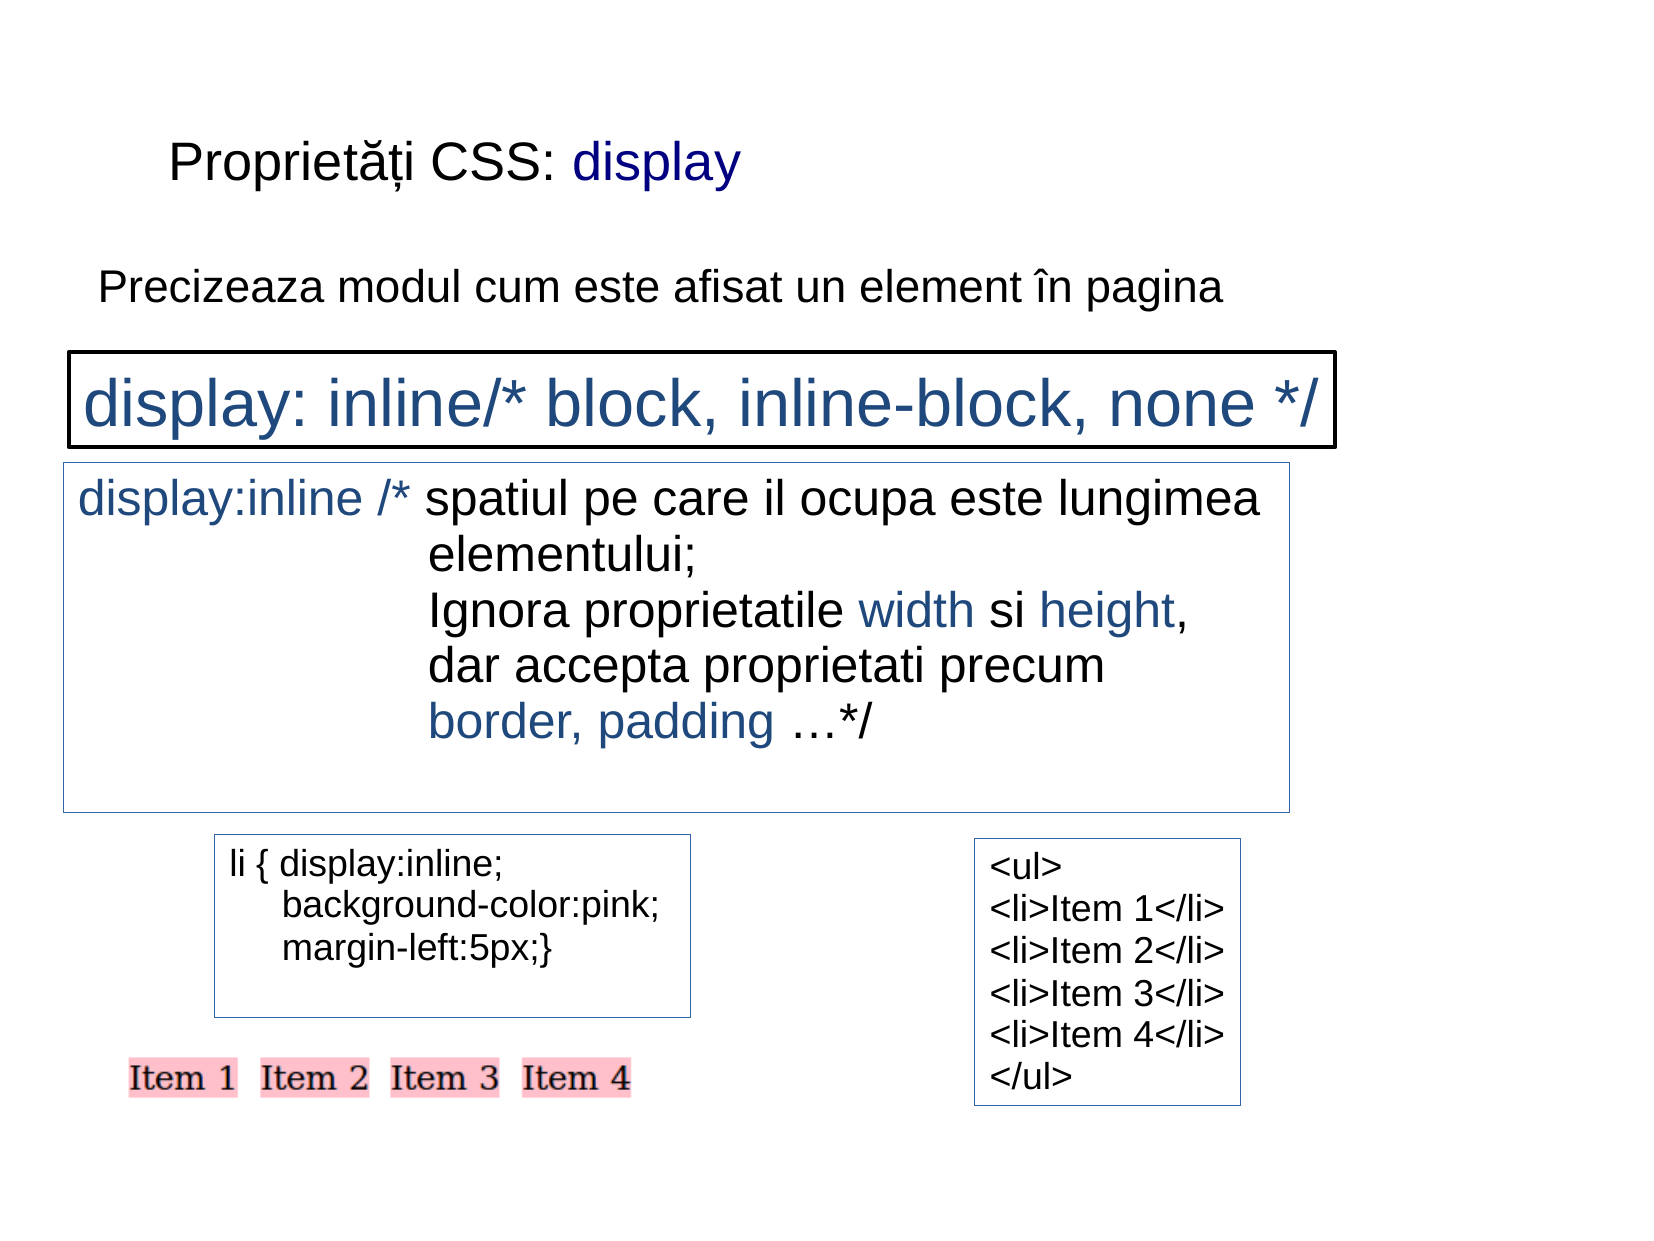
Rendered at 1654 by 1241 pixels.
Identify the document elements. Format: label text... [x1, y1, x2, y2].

text_box display: inline/* block, inline-block, none */ [68, 352, 1336, 448]
text_box display:inline /* spatiul pe care il ocupa este lungimea elementului; Ignora proprietatile width si height, dar accepta proprietati precum border, padding …*/ [63, 462, 1290, 813]
text_box li { display:inline; background-color:pink; margin-left:5px;} [214, 834, 691, 1018]
picture [52, 1027, 710, 1182]
text_box <ul> <li>Item 1</li> <li>Item 2</li> <li>Item 3</li> <li>Item 4</li> </ul> [974, 838, 1241, 1106]
text_box Proprietăți CSS: display [153, 124, 981, 200]
text_box Precizeaza modul cum este afisat un element în pagina [82, 253, 1335, 321]
